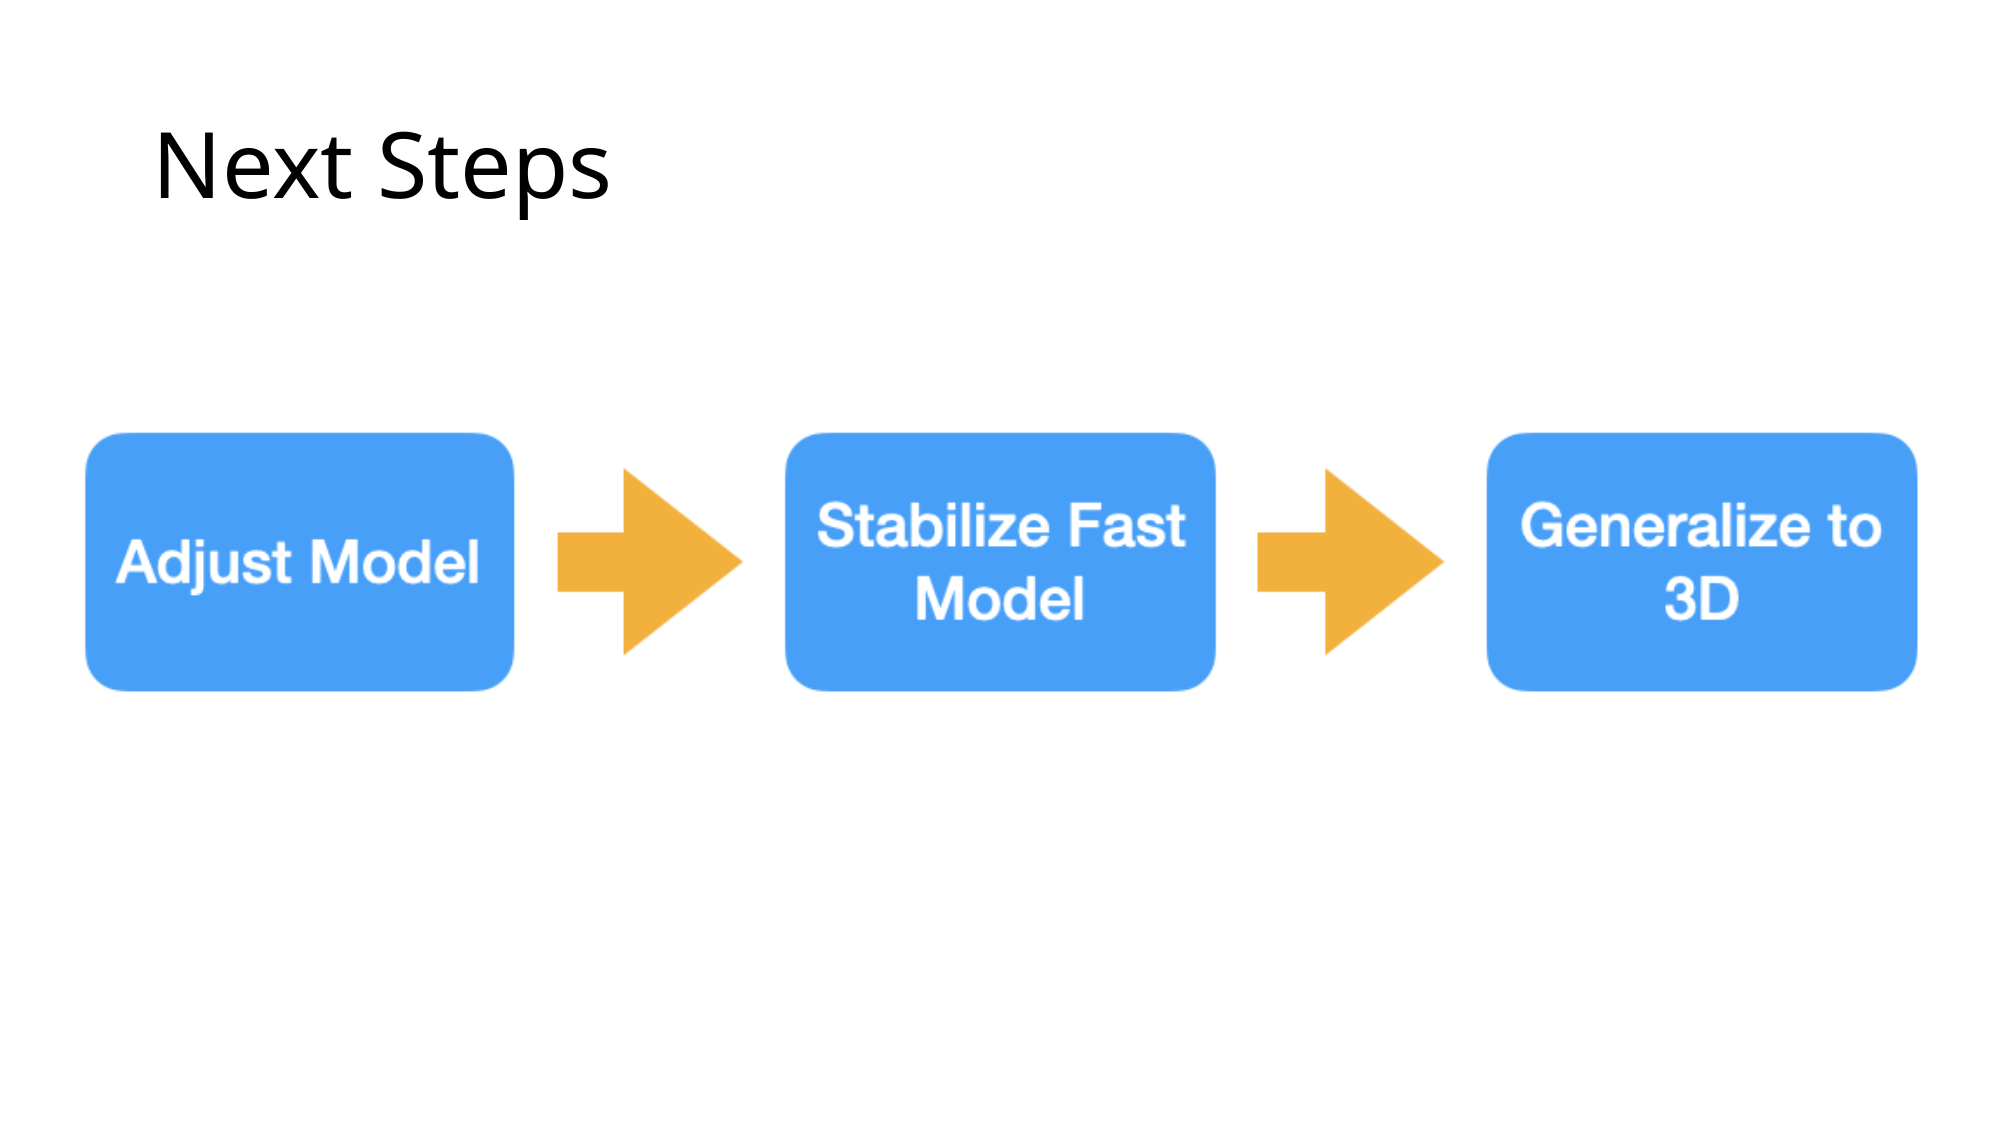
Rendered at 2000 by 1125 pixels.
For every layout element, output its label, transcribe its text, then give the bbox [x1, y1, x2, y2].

title Next Steps [137, 59, 1862, 278]
picture [70, 421, 1930, 704]
